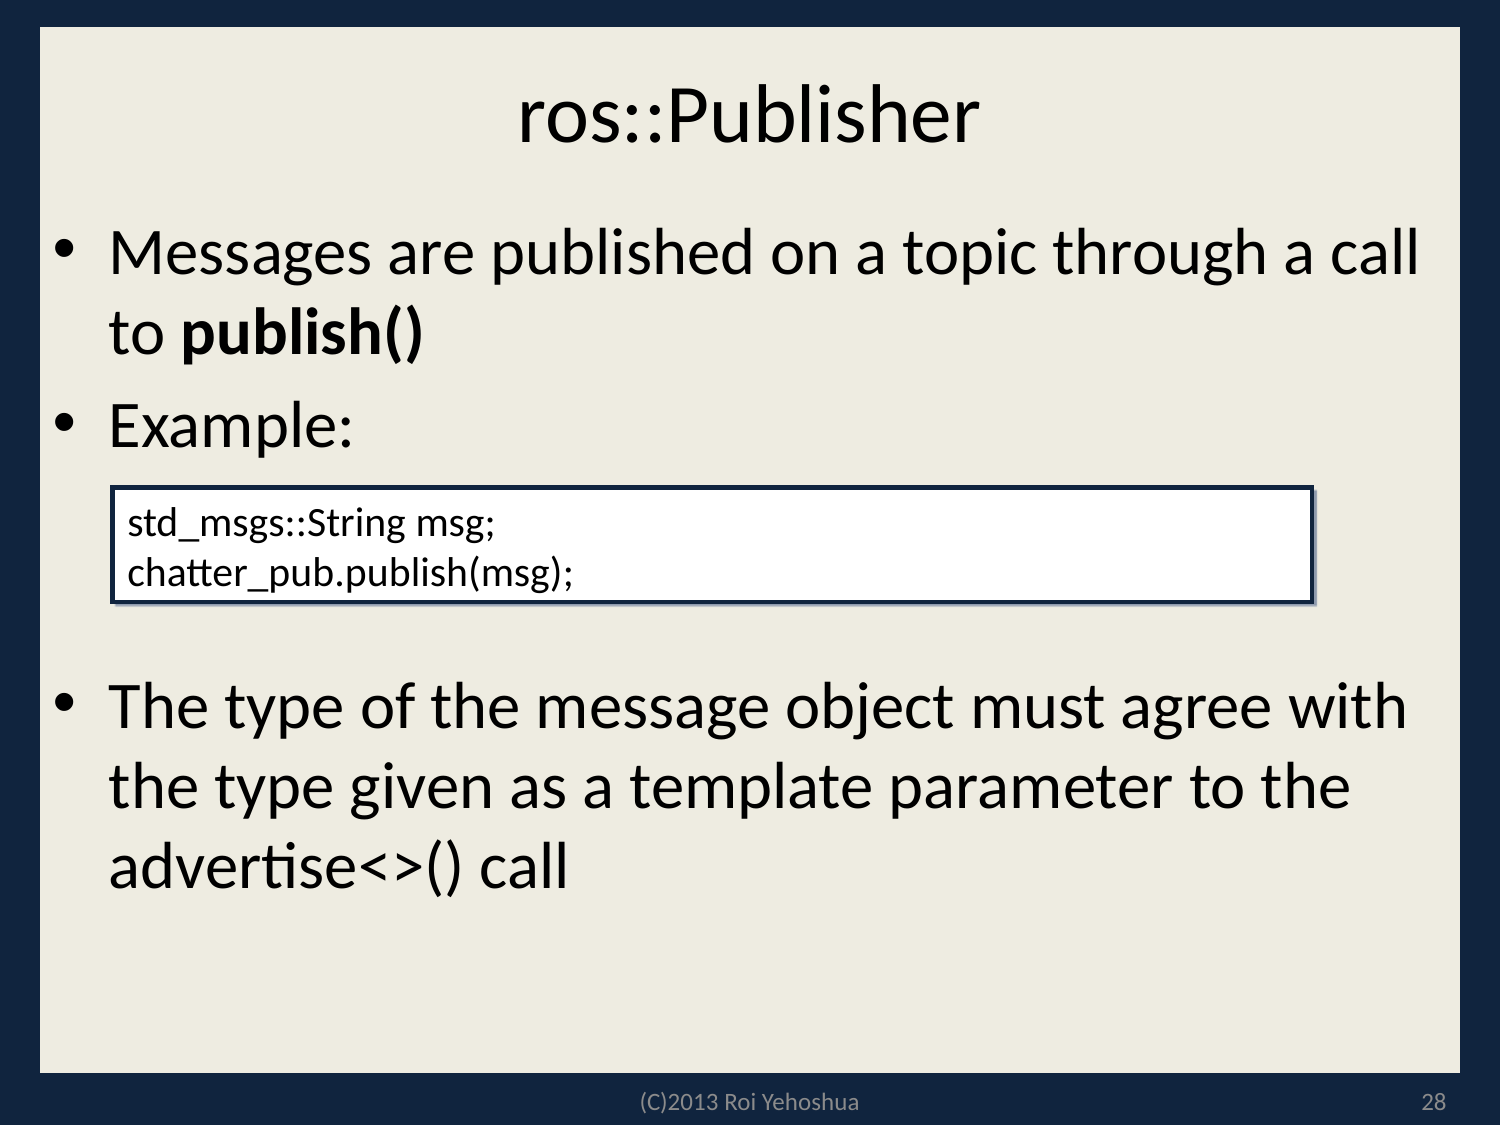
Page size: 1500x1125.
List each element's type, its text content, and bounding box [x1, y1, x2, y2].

title ros::Publisher [37, 31, 1463, 188]
text_box std_msgs::String msg; chatter_pub.publish(msg); [112, 487, 1313, 603]
footer (C)2013 Roi Yehoshua [512, 1074, 988, 1125]
slide_number <number> [1111, 1074, 1462, 1125]
list Messages are published on a topic through a call to publish() Example: The type of the message object must agree with the type given as a template parameter to the advertise<>() call [37, 200, 1463, 1080]
